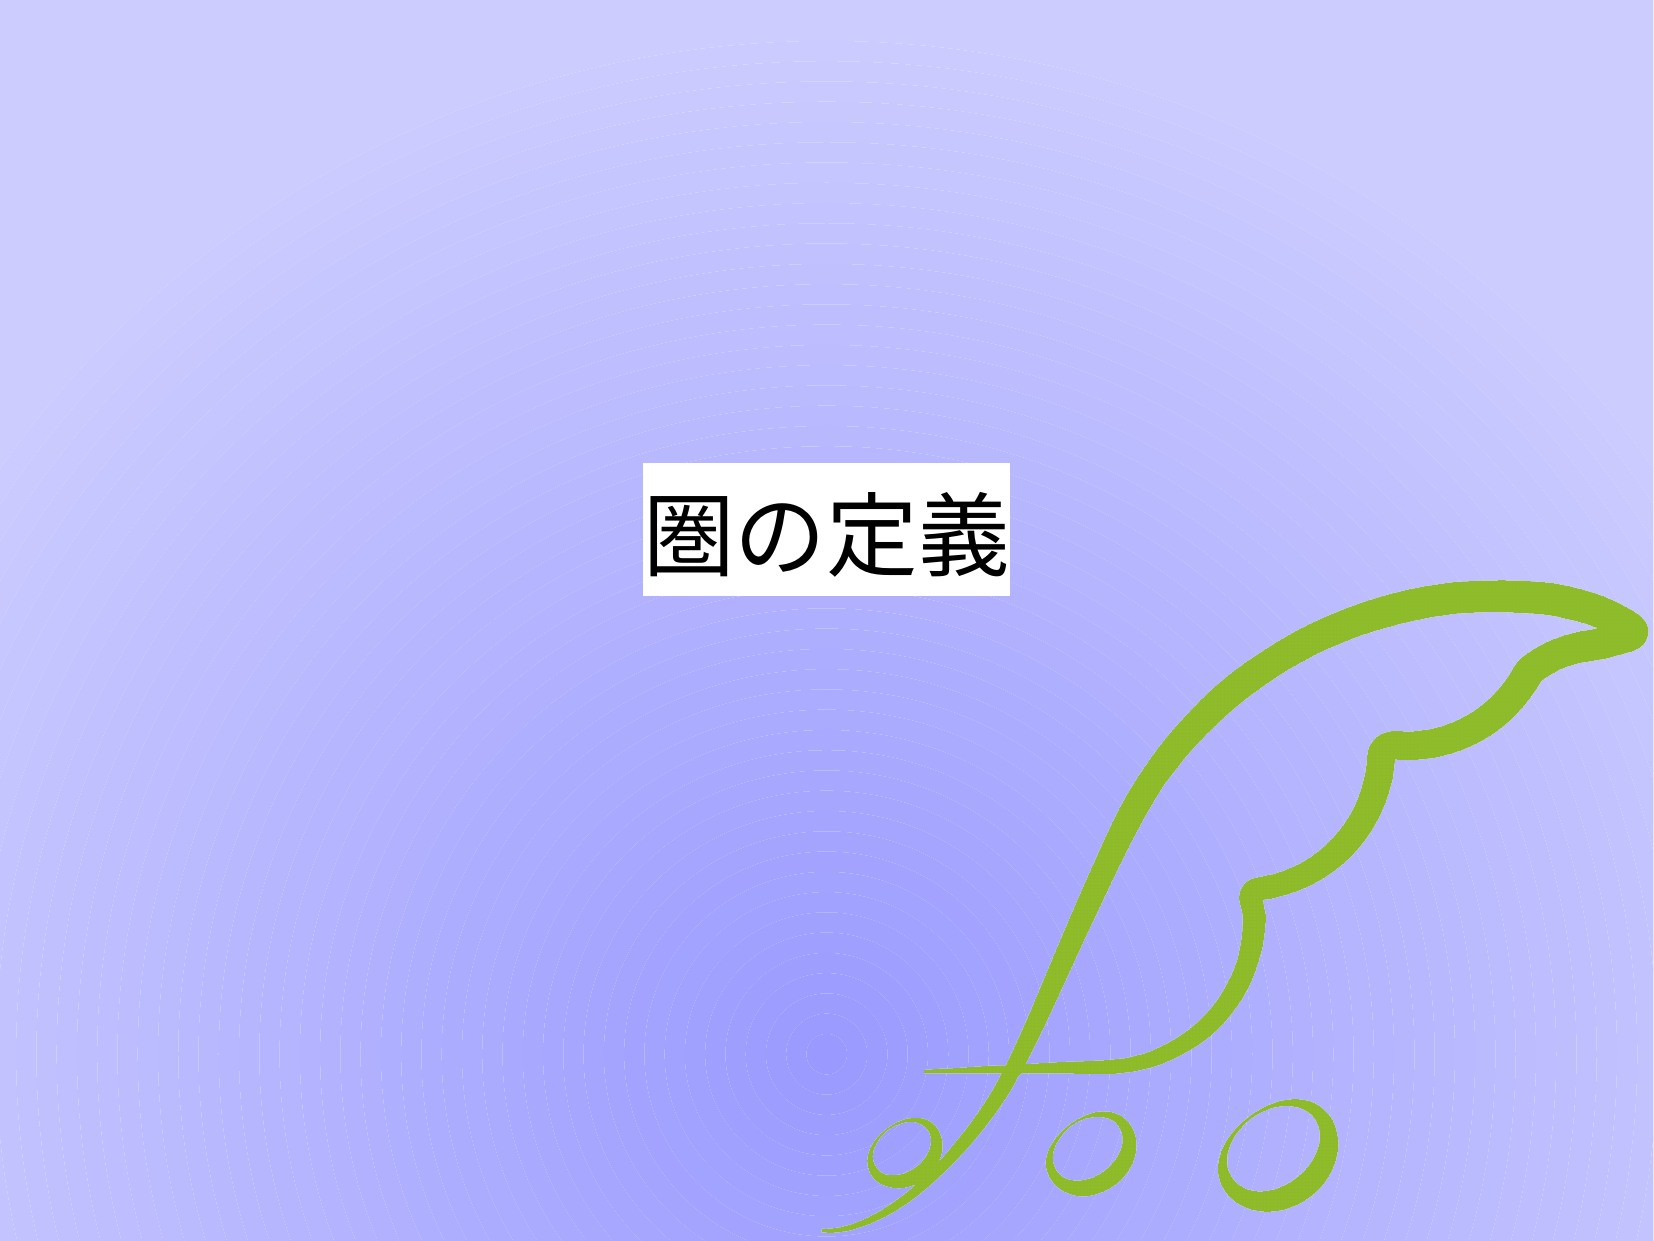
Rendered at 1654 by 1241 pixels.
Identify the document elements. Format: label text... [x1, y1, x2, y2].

picture [820, 578, 1650, 1235]
subtitle 圏の定義 [82, 49, 1571, 1010]
